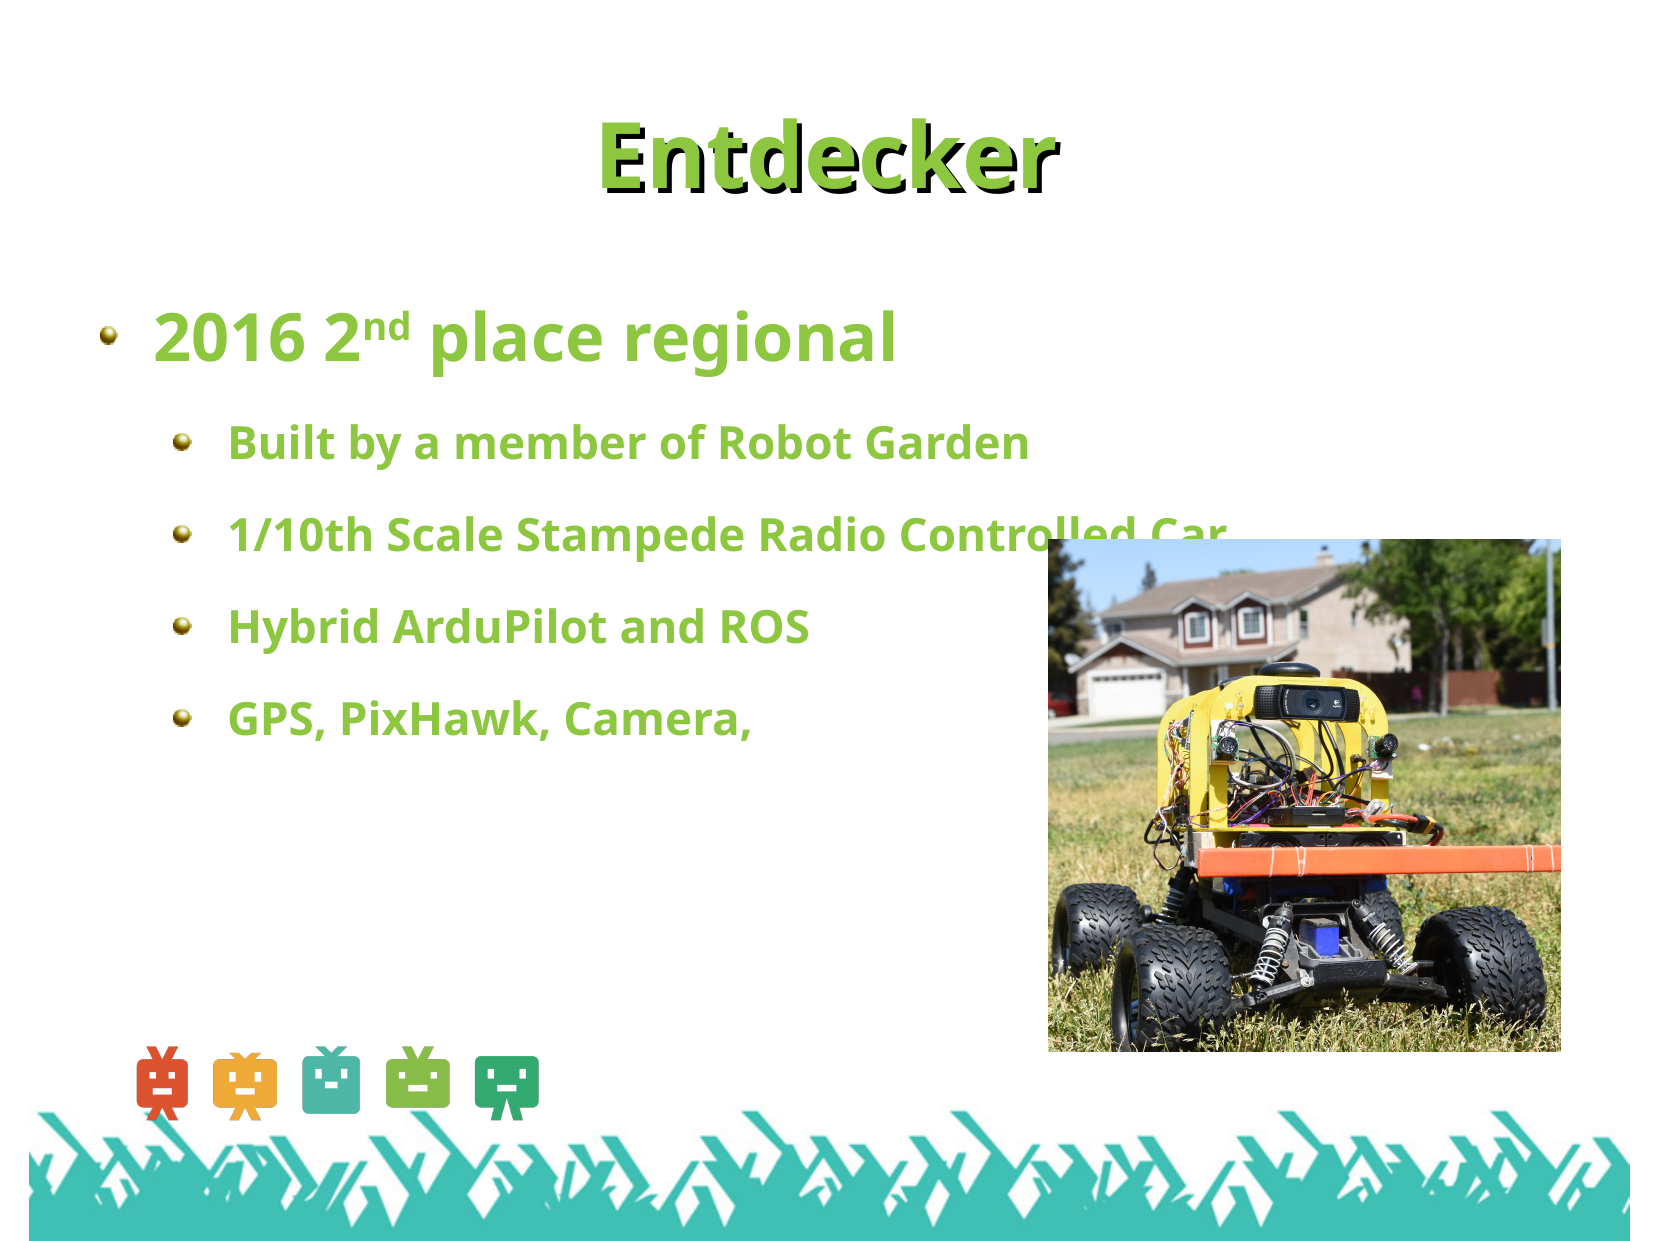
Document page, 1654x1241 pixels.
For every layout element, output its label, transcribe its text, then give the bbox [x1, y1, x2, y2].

title Entdecker [82, 49, 1571, 257]
picture [29, 1045, 1630, 1241]
list 2016 2nd place regional Built by a member of Robot Garden 1/10th Scale Stampede Radio Controlled Car Hybrid ArduPilot and ROS GPS, PixHawk, Camera, [82, 290, 1571, 1010]
picture [1048, 539, 1561, 1052]
